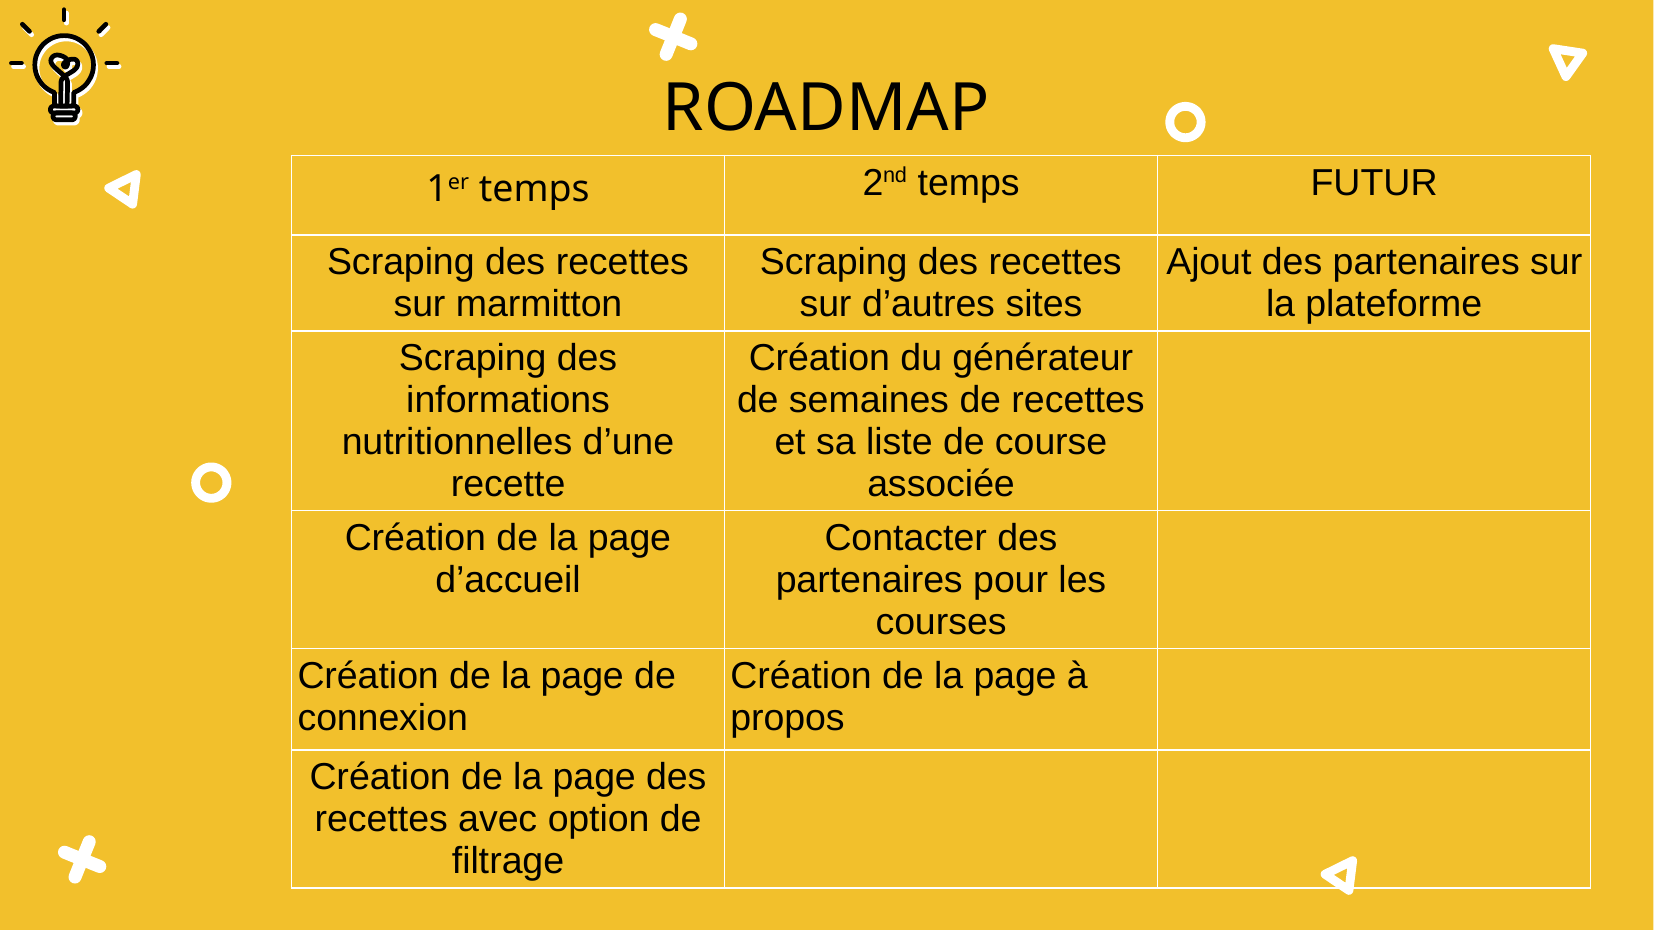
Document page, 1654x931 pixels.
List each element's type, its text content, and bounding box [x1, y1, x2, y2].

table_cell Création de la page des recettes avec option de filtrage [292, 751, 724, 887]
table_cell Scraping des recettes sur d’autres sites [725, 236, 1157, 330]
table_cell Création de la page à propos [725, 649, 1157, 749]
table_cell [1158, 332, 1590, 510]
table_cell Création du générateur de semaines de recettes et sa liste de course associée [725, 332, 1157, 510]
table_cell [1158, 649, 1590, 749]
table_header 2nd temps [725, 156, 1157, 234]
table_cell Scraping des informations nutritionnelles d’une recette [292, 332, 724, 510]
table_cell [1158, 511, 1590, 648]
table_header 1er temps [292, 156, 724, 234]
title ROADMAP [82, 59, 1571, 151]
table_cell Scraping des recettes sur marmitton [292, 236, 724, 330]
table_cell Contacter des partenaires pour les courses [725, 511, 1157, 648]
table_cell [725, 751, 1157, 887]
table_cell Ajout des partenaires sur la plateforme [1158, 236, 1590, 330]
table_cell Création de la page de connexion [292, 649, 724, 749]
table_header FUTUR [1158, 156, 1590, 234]
table_cell [1158, 751, 1590, 887]
table_cell Création de la page d’accueil [292, 511, 724, 648]
